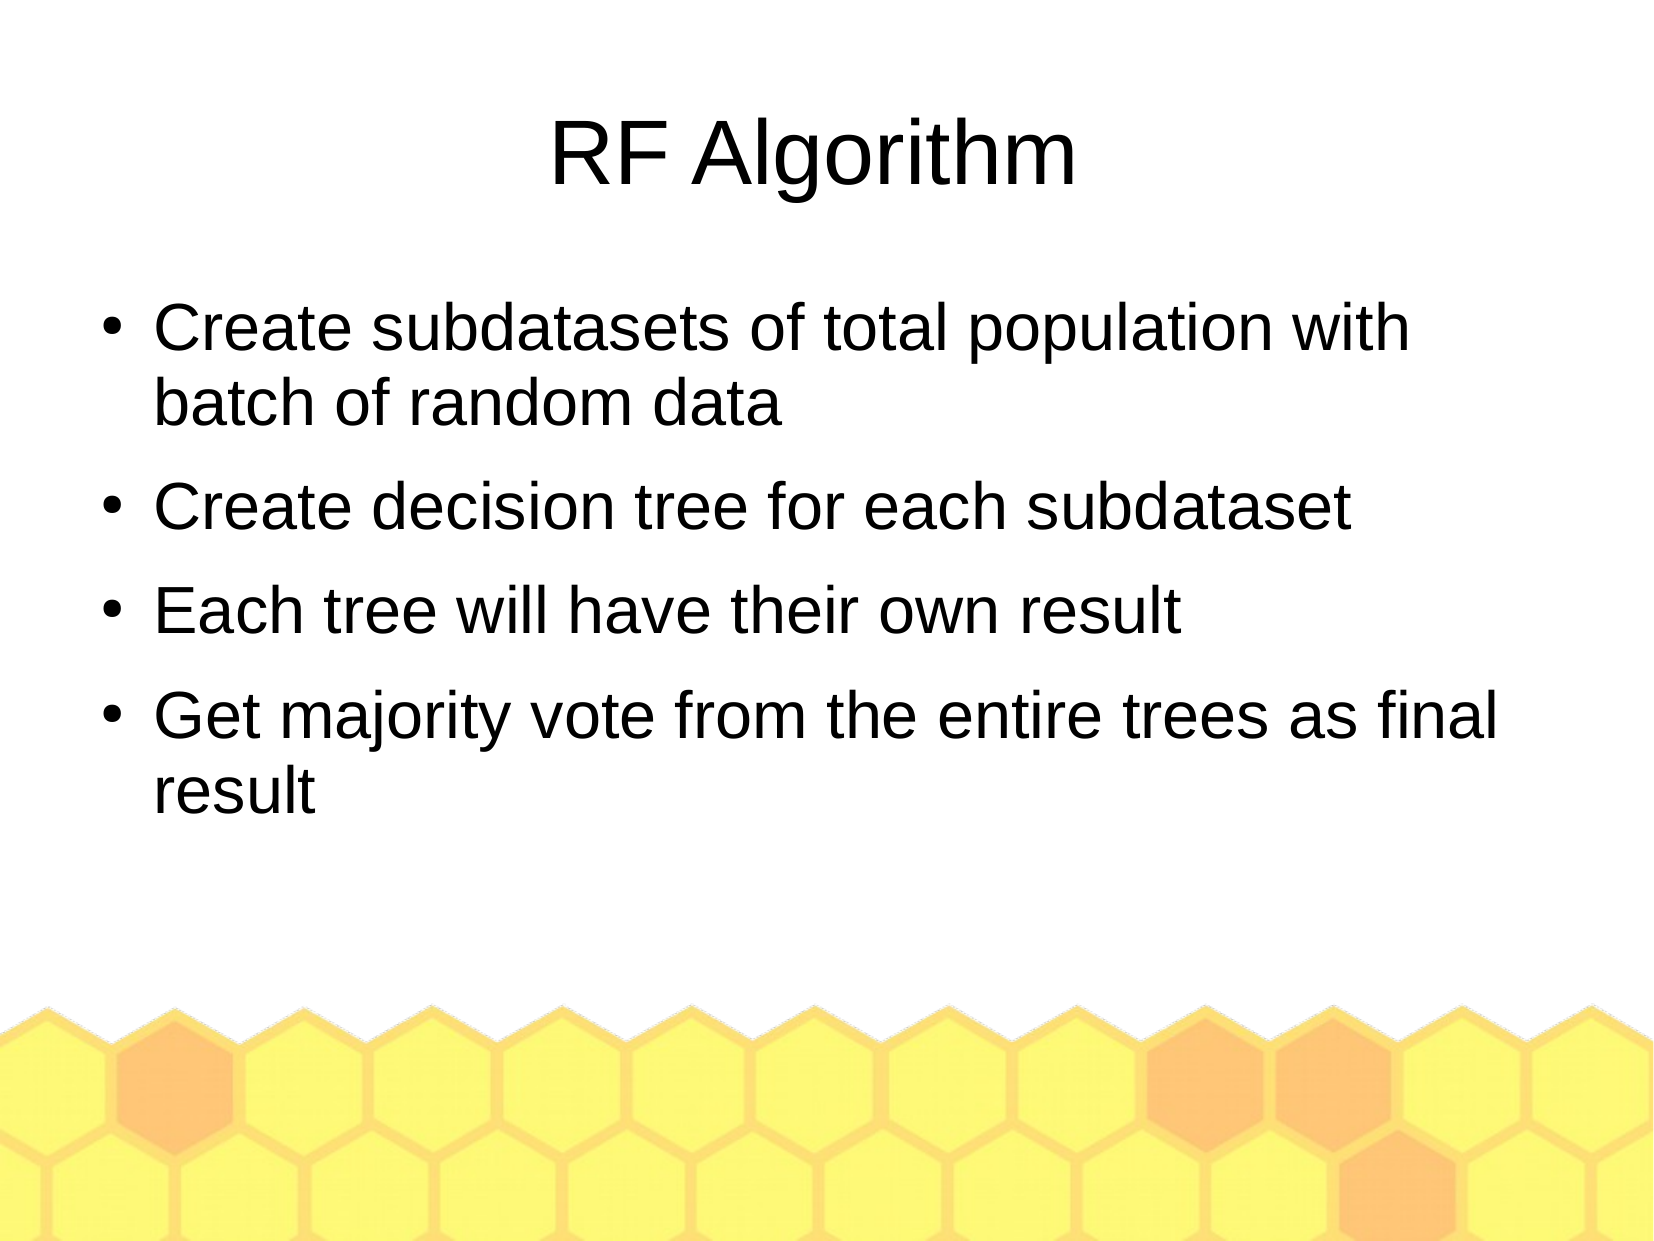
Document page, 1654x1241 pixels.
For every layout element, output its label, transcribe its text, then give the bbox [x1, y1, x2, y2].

title RF Algorithm [82, 49, 1571, 257]
list Create subdatasets of total population with batch of random data Create decision tree for each subdataset Each tree will have their own result Get majority vote from the entire trees as final result [82, 290, 1571, 1010]
picture [0, 1001, 1654, 1241]
